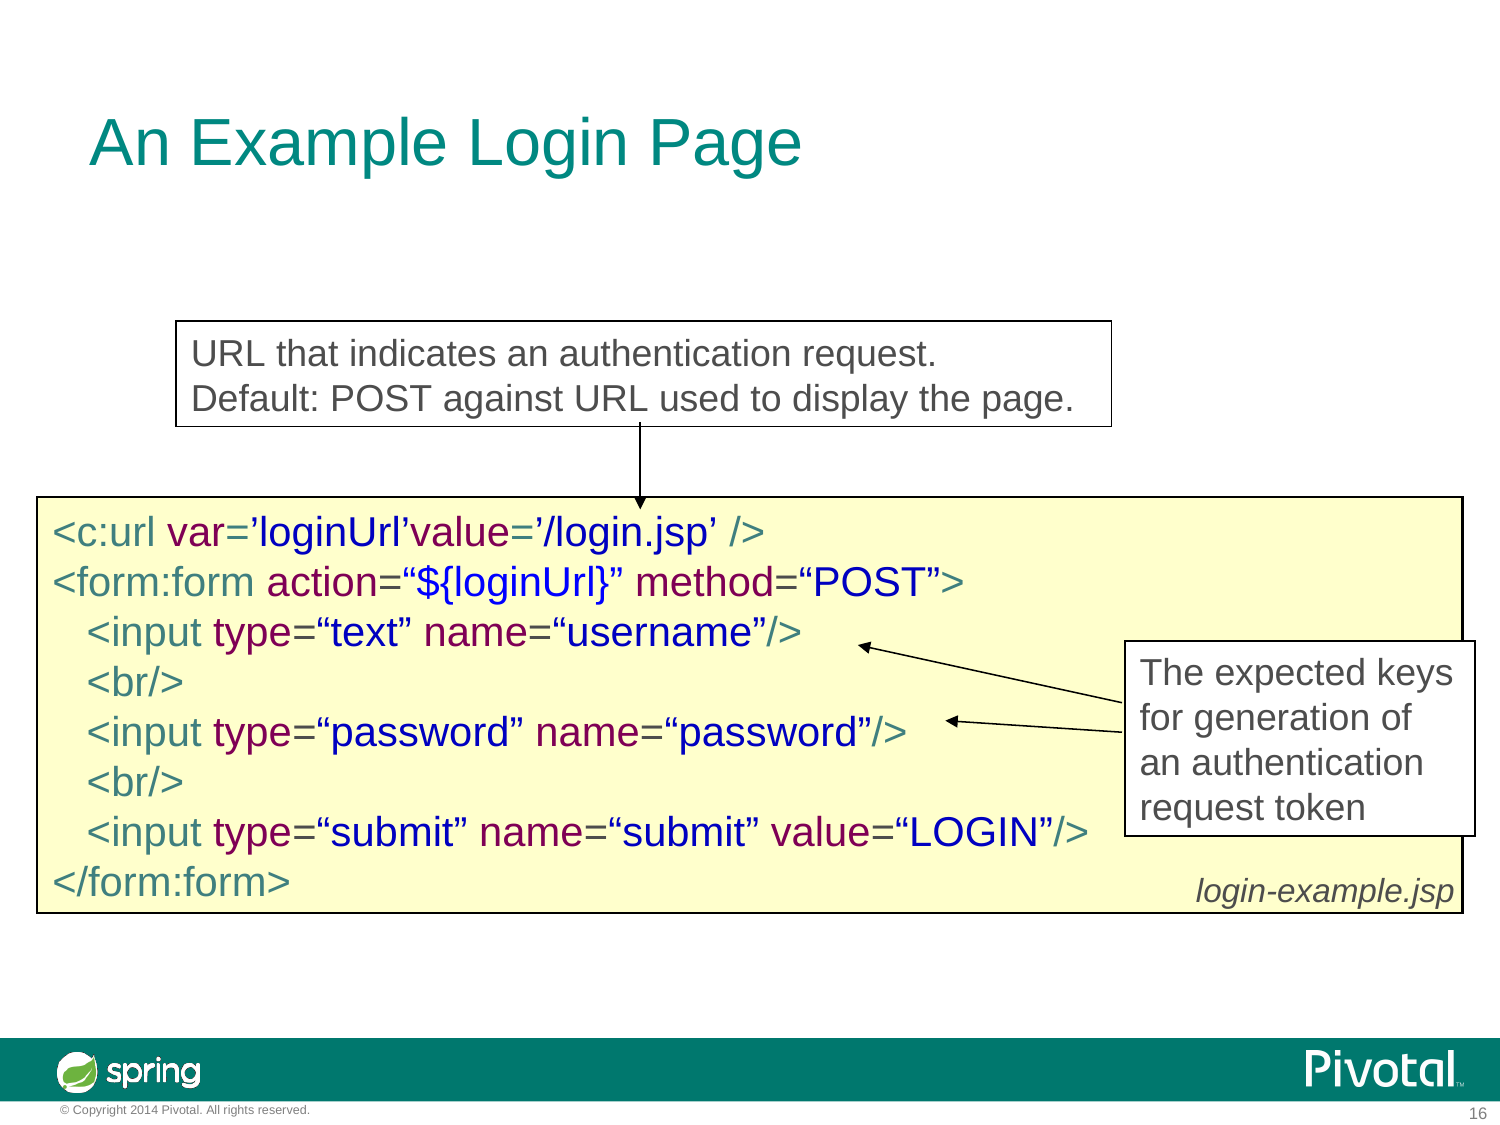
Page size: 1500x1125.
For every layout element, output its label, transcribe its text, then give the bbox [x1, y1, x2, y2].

picture [1306, 1050, 1464, 1087]
text_box login-example.jsp [1181, 862, 1489, 920]
text_box URL that indicates an authentication request. Default: POST against URL used to display the page. [176, 321, 1112, 427]
picture [32, 1041, 210, 1103]
text_box The expected keys for generation of an authentication request token [1124, 640, 1475, 837]
title An Example Login Page [75, 45, 1426, 233]
text_box <c:url var=’loginUrl’value=’/login.jsp’ /> <form:form action=“${loginUrl}” method=“POST”> <input type=“text” name=“username”/> <br/> <input type=“password” name=“password”/> <br/> <input type=“submit” name=“submit” value=“LOGIN”/> </form:form> [37, 497, 1463, 913]
